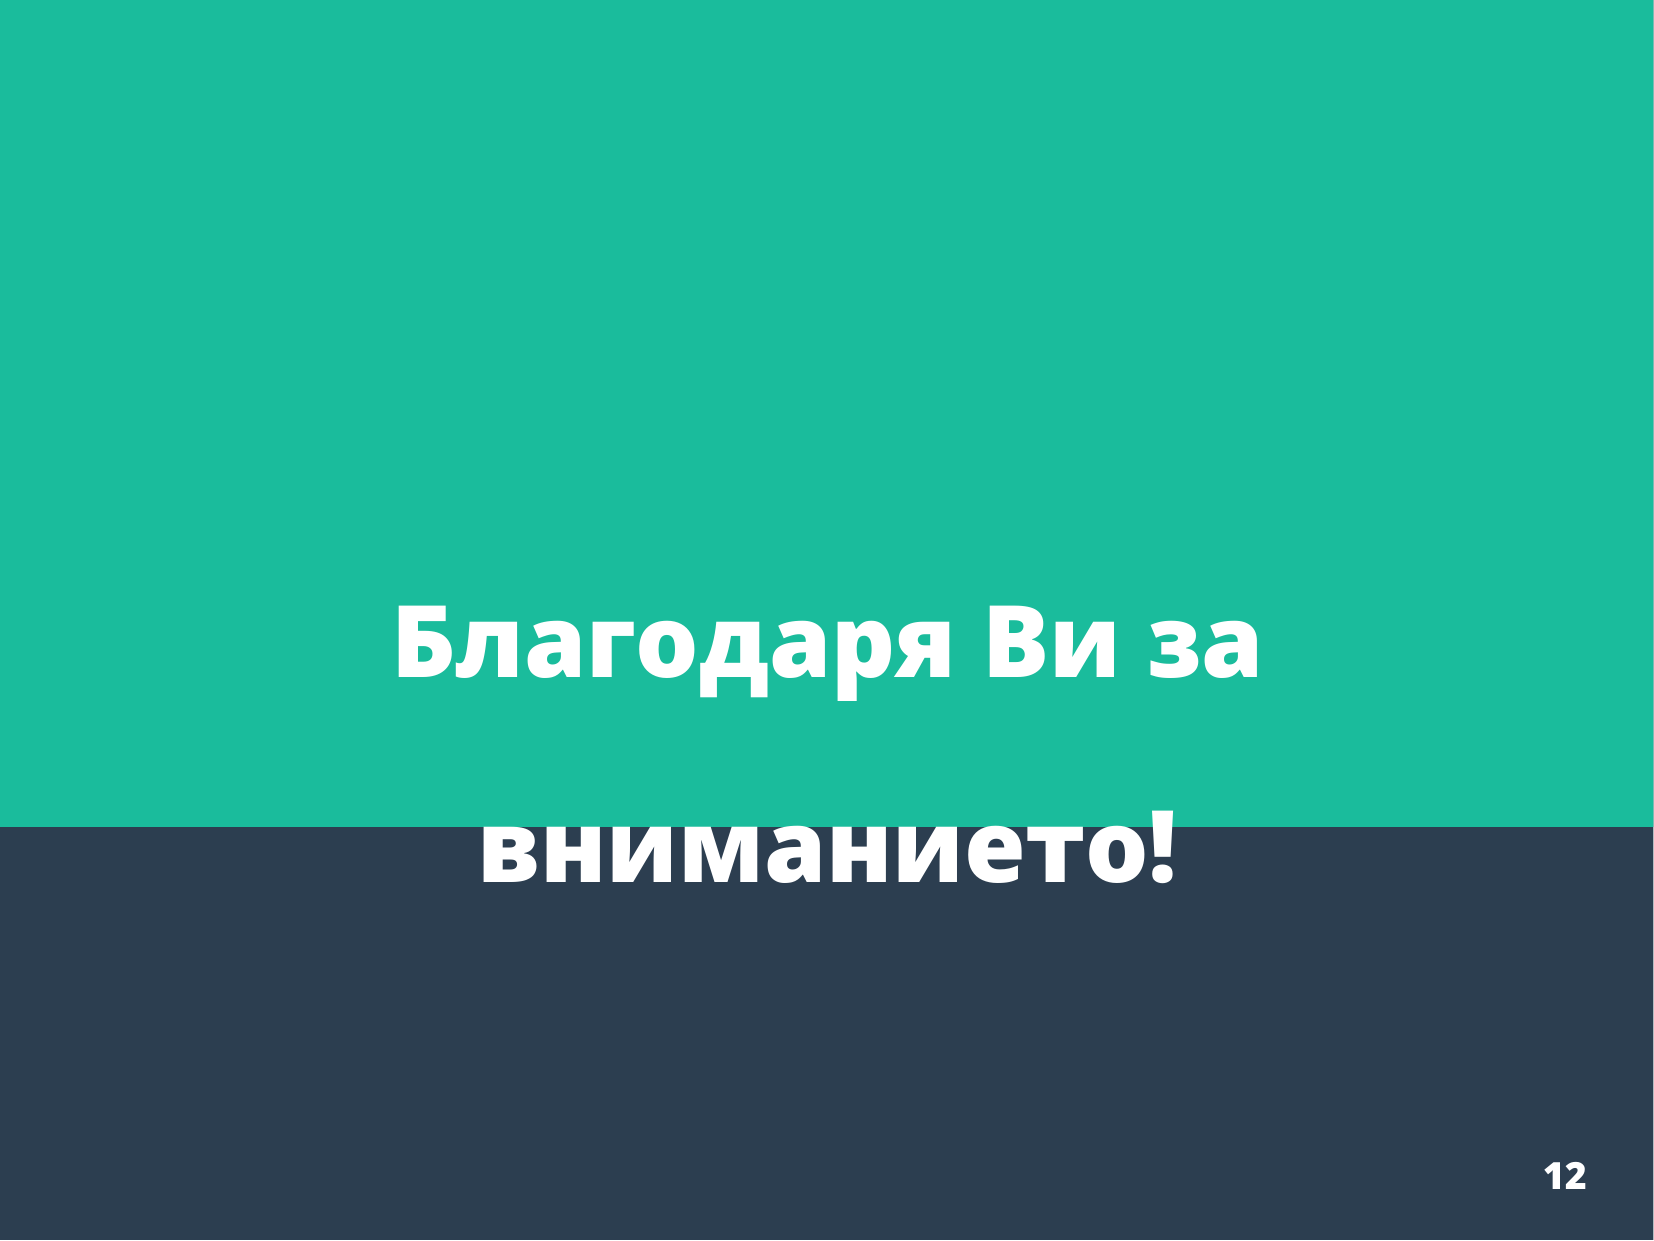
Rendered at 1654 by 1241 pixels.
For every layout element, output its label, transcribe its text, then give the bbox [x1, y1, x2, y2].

title Благодаря Ви за вниманието! [60, 502, 1596, 661]
